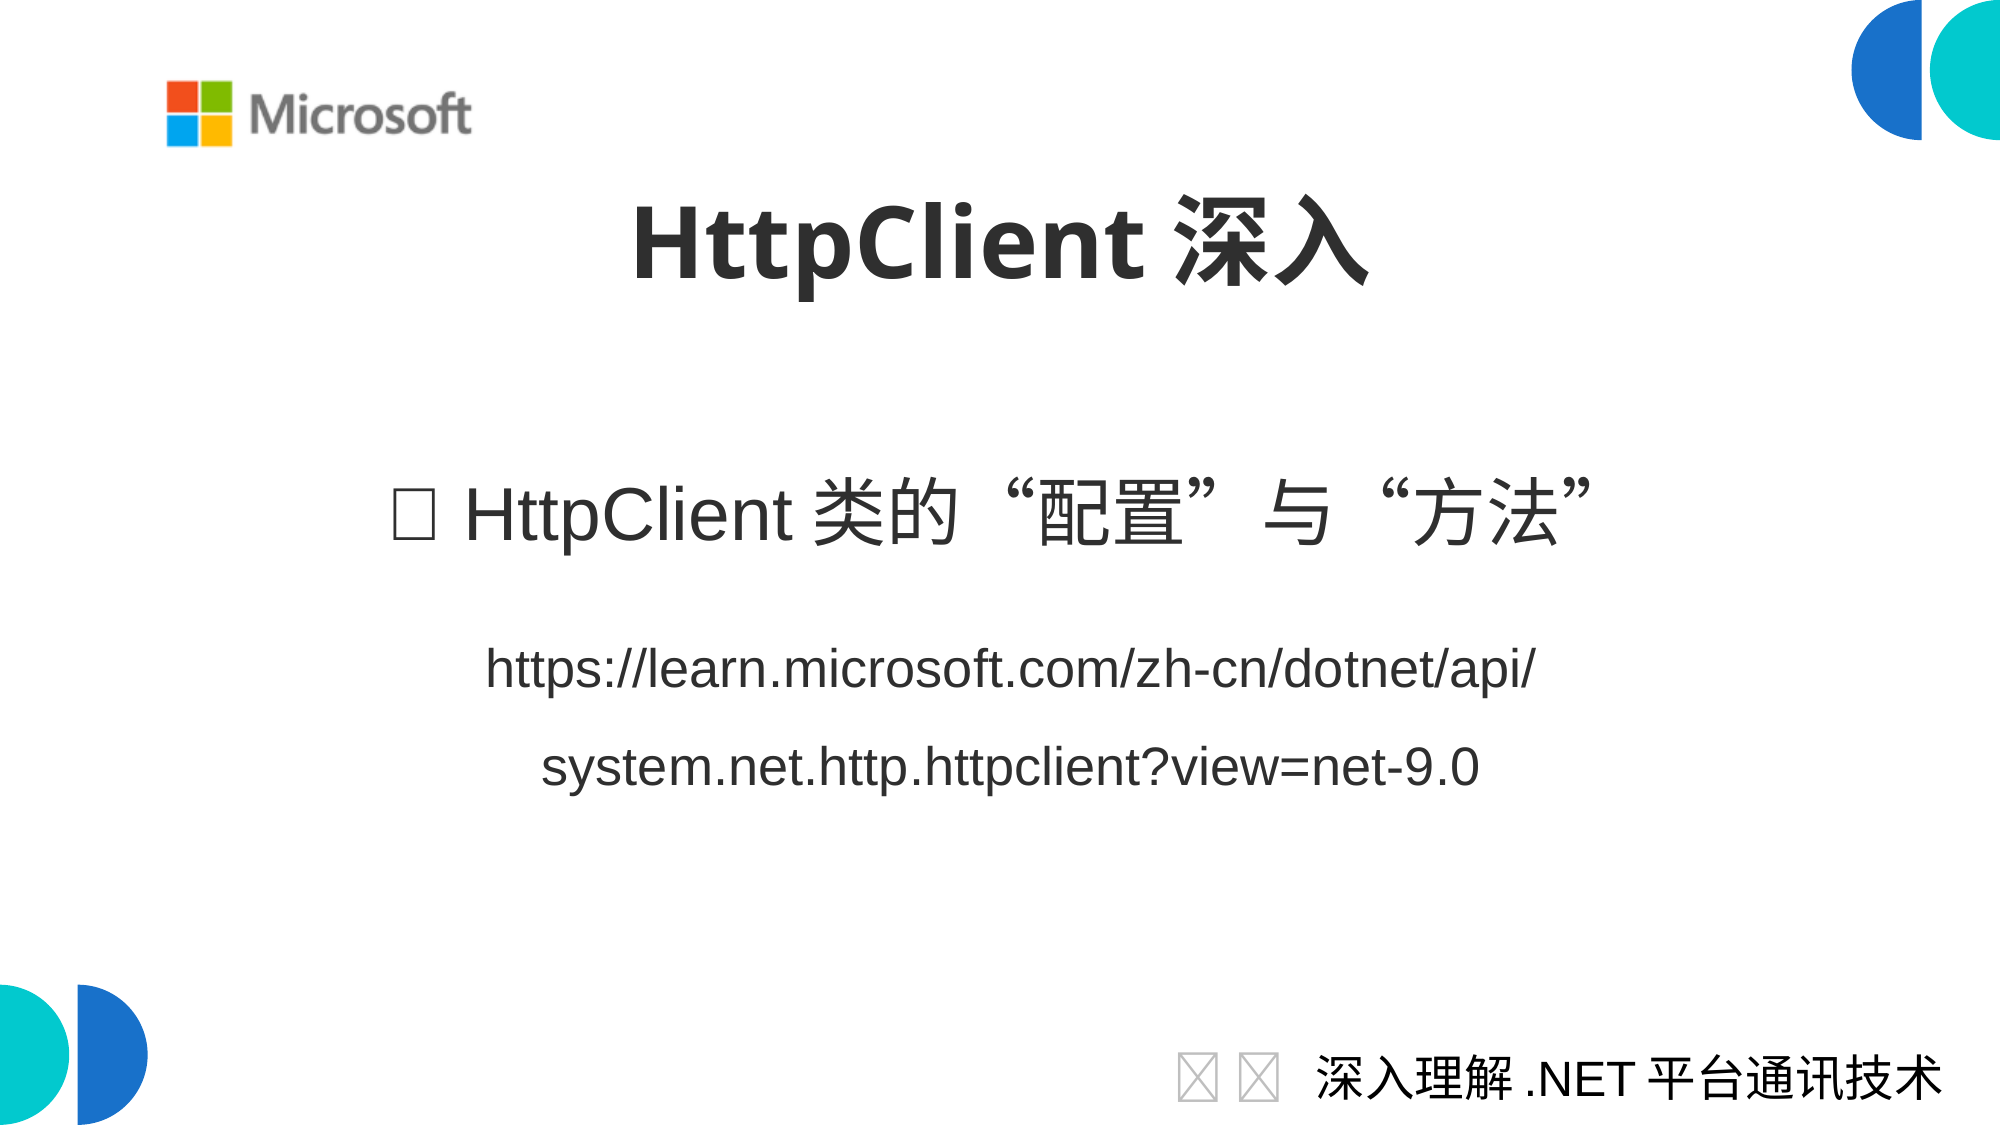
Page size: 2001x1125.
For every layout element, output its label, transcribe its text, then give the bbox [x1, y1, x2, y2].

text_box 🚀 HttpClient类的“配置”与“方法” https://learn.microsoft.com/zh-cn/dotnet/api/system.net.http.httpclient?view=net-9.0 [218, 413, 1805, 626]
title HttpClient深入 [138, 145, 1862, 332]
picture [85, 41, 552, 189]
subtitle 🚀 🚀 深入理解.NET平台通讯技术 [1173, 1046, 1952, 1107]
